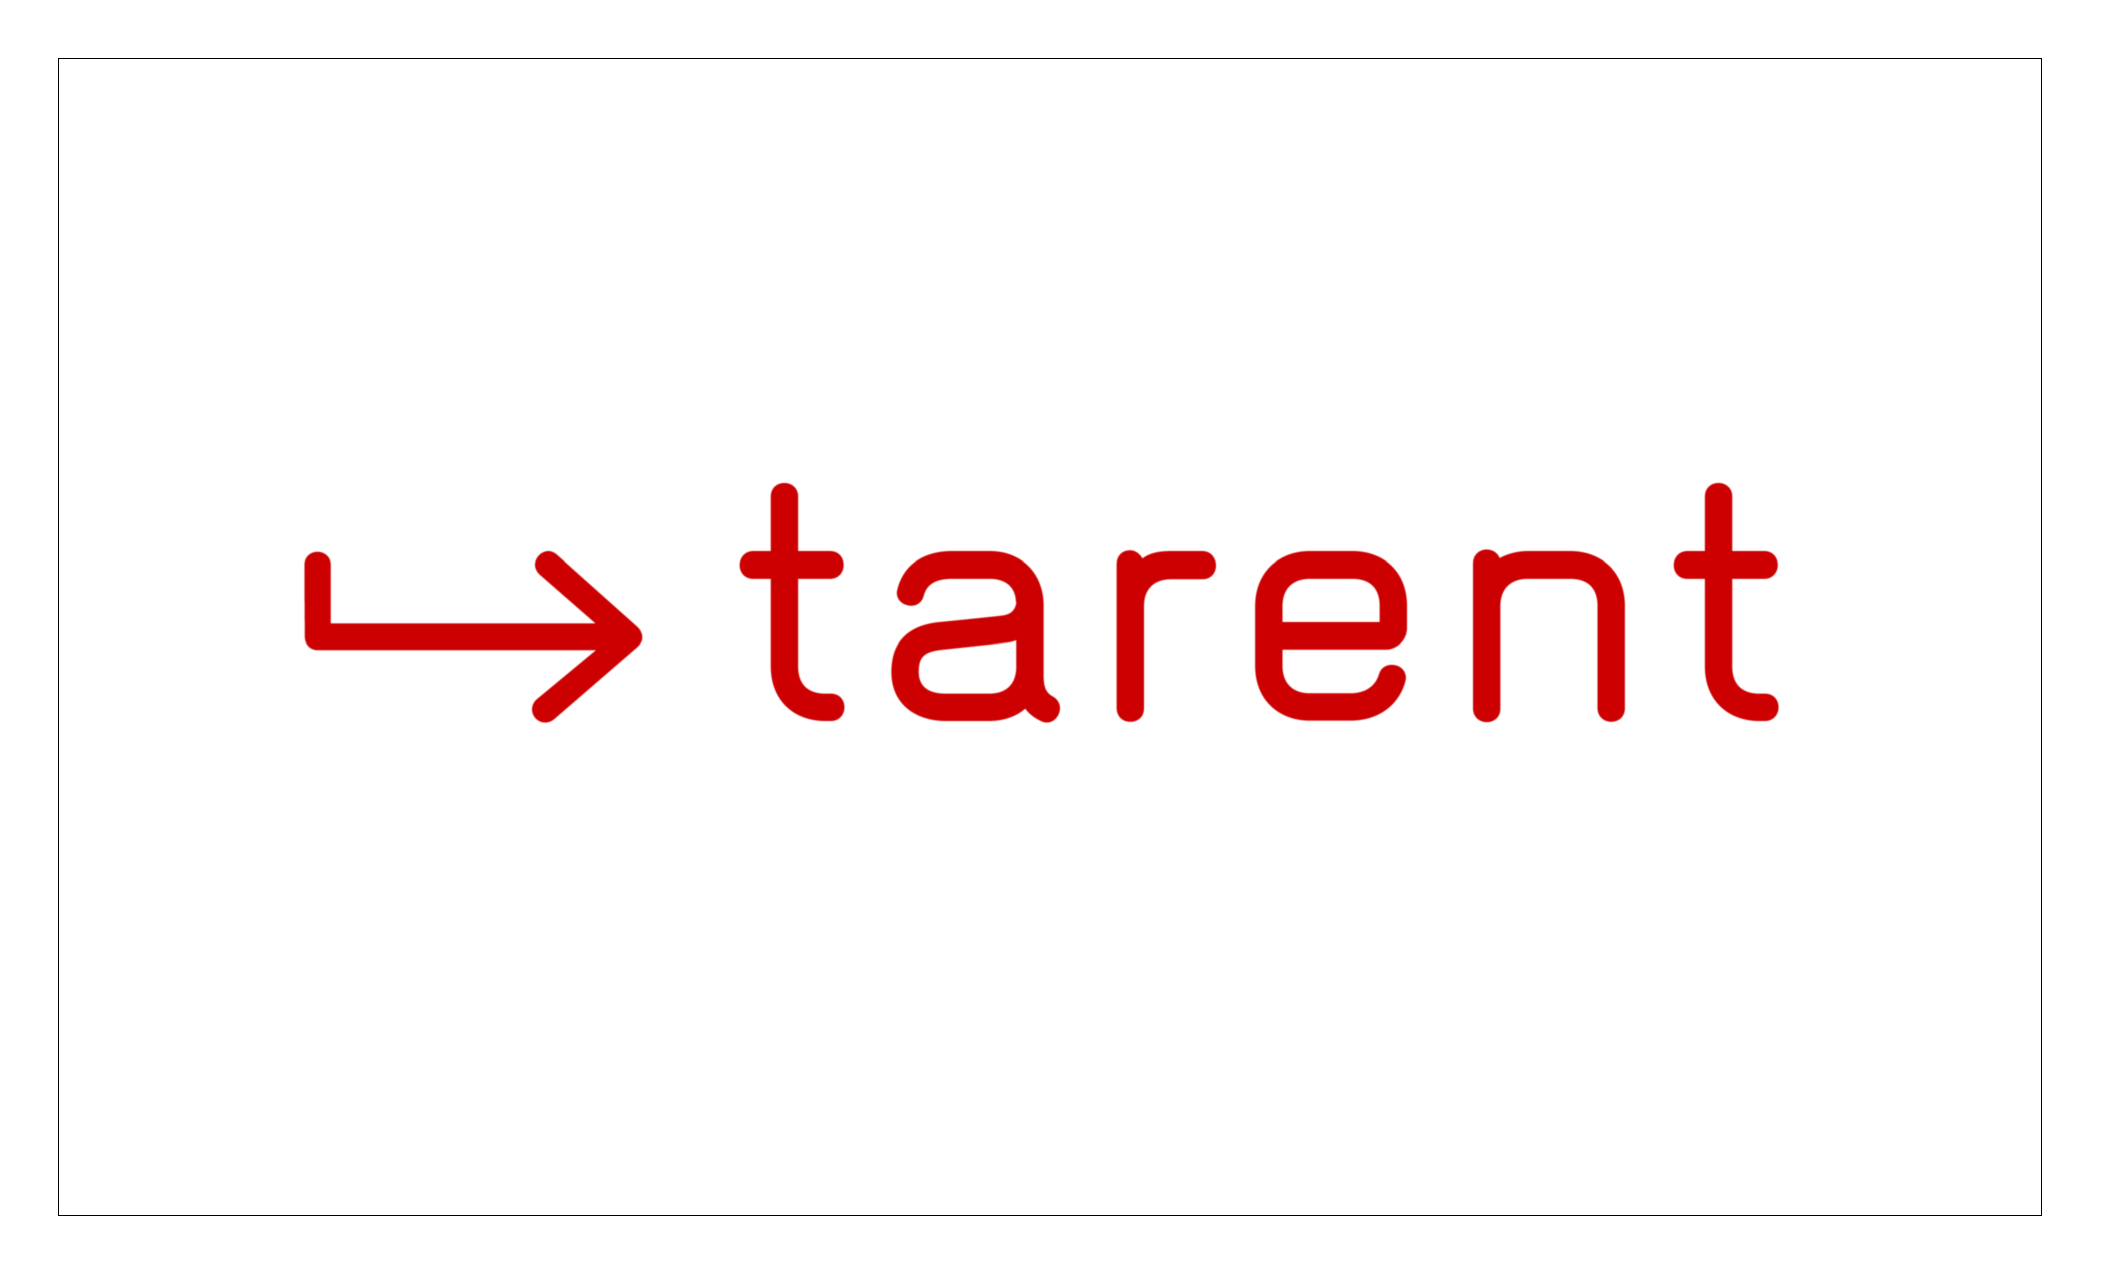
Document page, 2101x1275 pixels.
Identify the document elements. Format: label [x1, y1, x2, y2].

picture [302, 480, 1781, 725]
text_box [58, 58, 2042, 1216]
